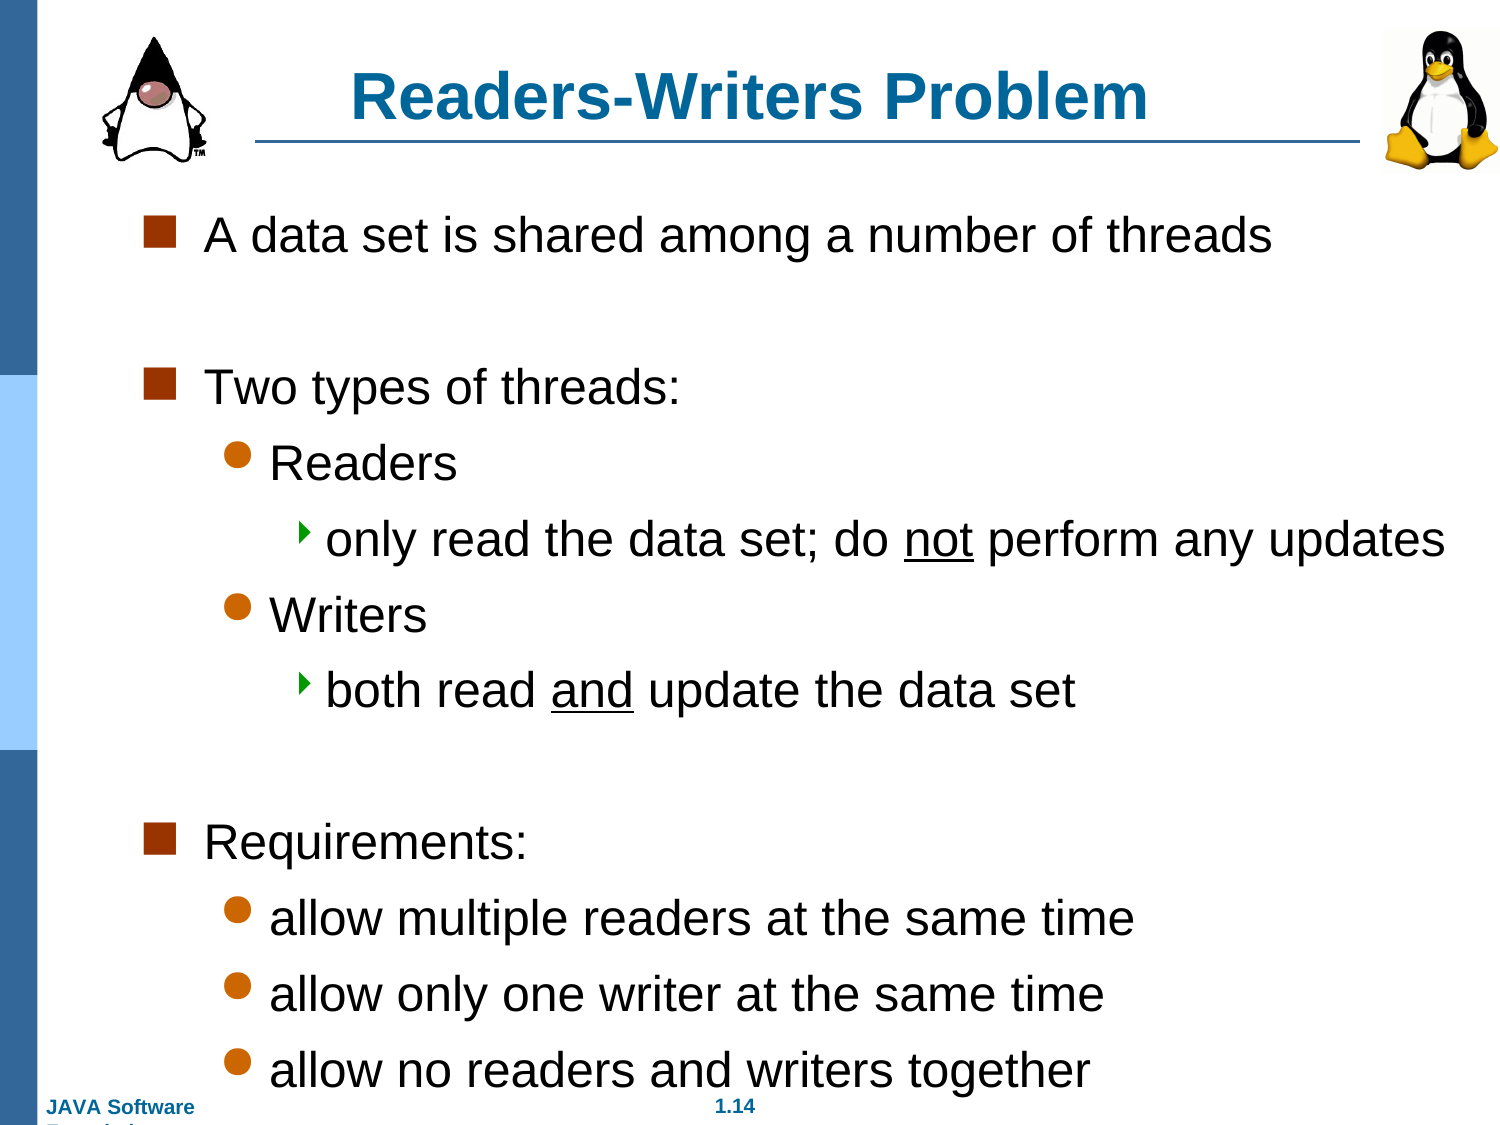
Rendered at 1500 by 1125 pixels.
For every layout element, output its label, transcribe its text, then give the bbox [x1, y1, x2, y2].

picture [54, 0, 255, 200]
list A data set is shared among a number of threads Two types of threads: Readers only read the data set; do not perform any updates Writers both read and update the data set Requirements: allow multiple readers at the same time allow only one writer at the same time allow no readers and writers together [132, 202, 1483, 1112]
picture [1383, 28, 1500, 173]
title Readers-Writers Problem [75, 45, 1426, 141]
